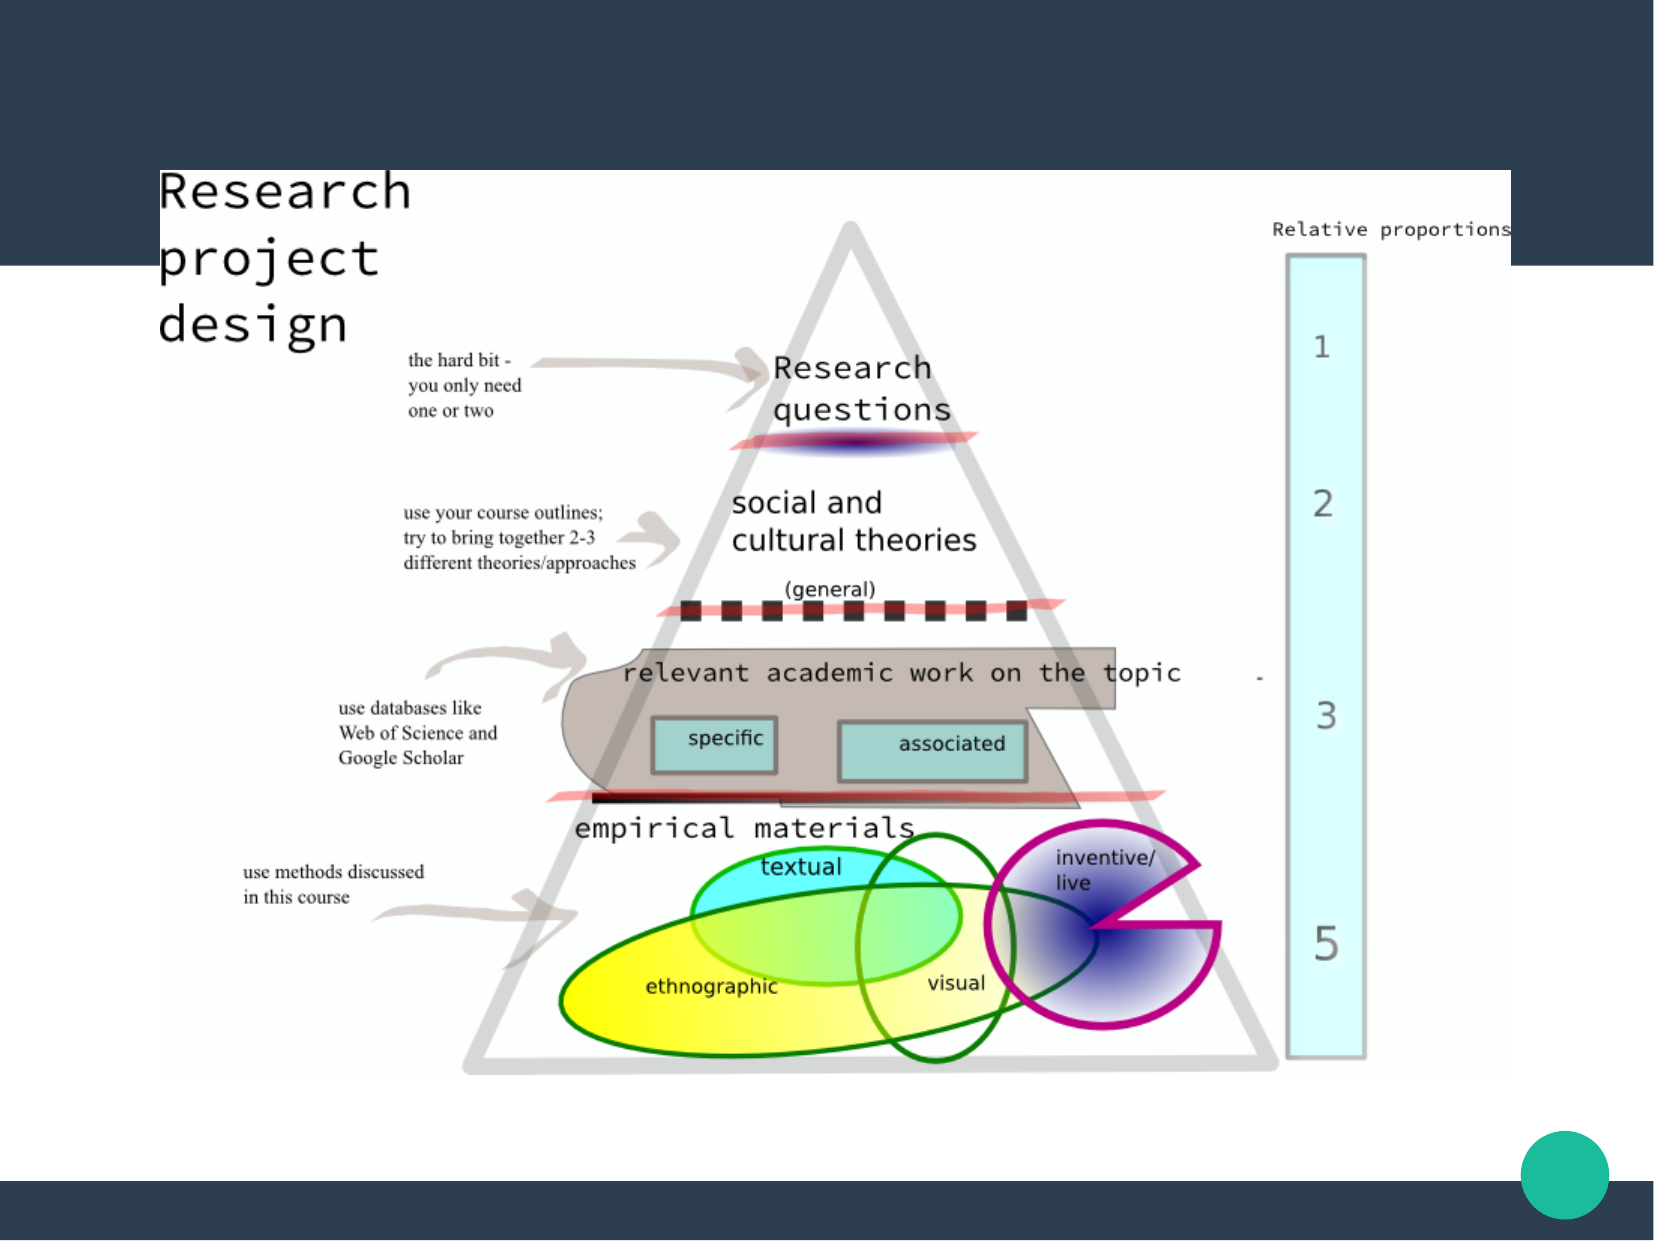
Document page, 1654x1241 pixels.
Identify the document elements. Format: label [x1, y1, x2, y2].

picture [160, 170, 1511, 1075]
